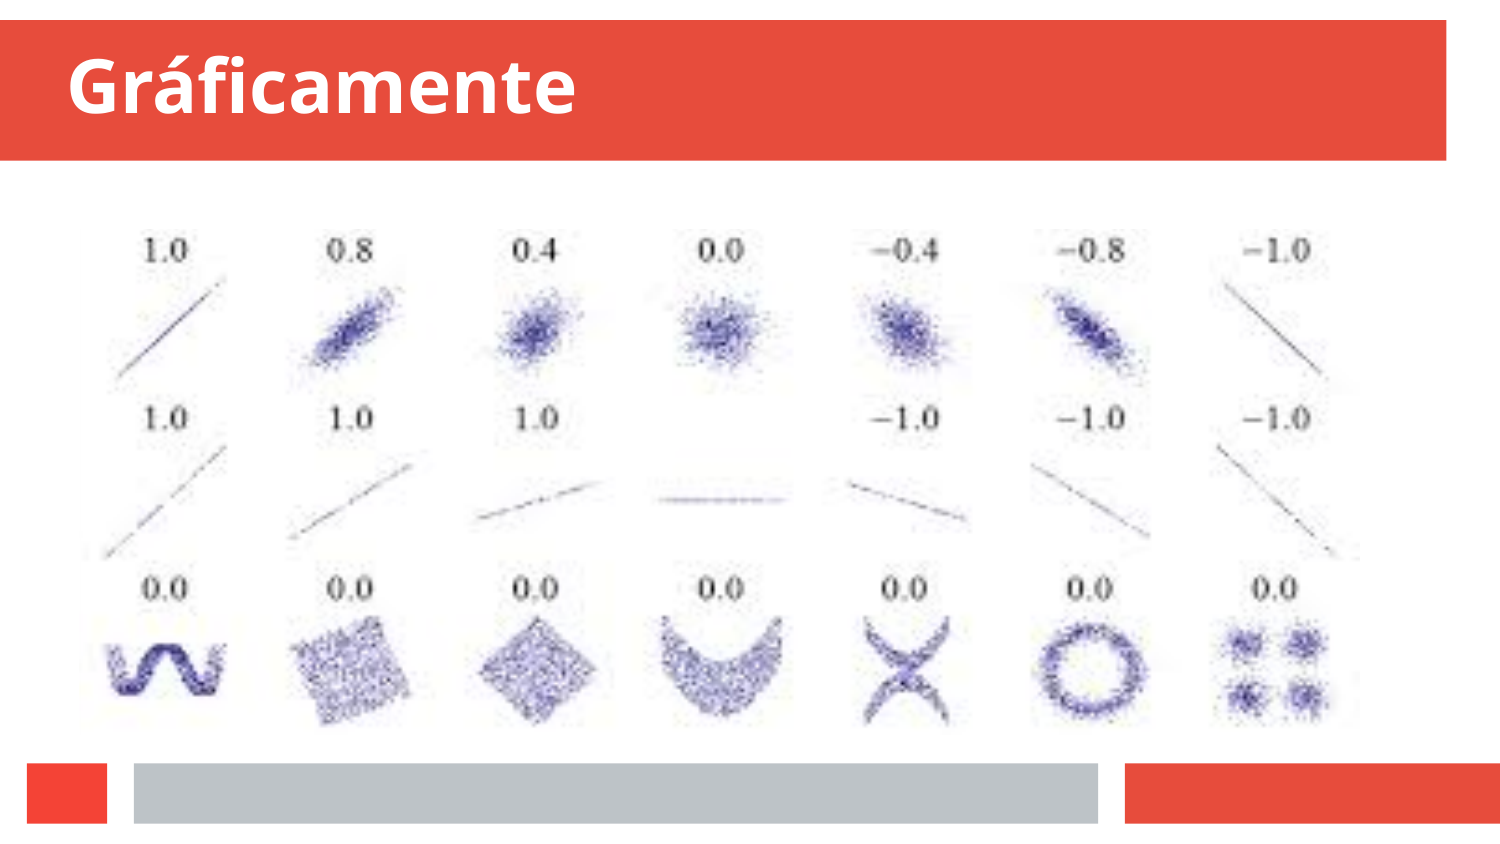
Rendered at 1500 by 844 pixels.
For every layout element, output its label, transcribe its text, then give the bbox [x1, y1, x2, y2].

title Gráficamente [53, 40, 1447, 141]
picture [79, 229, 1360, 735]
